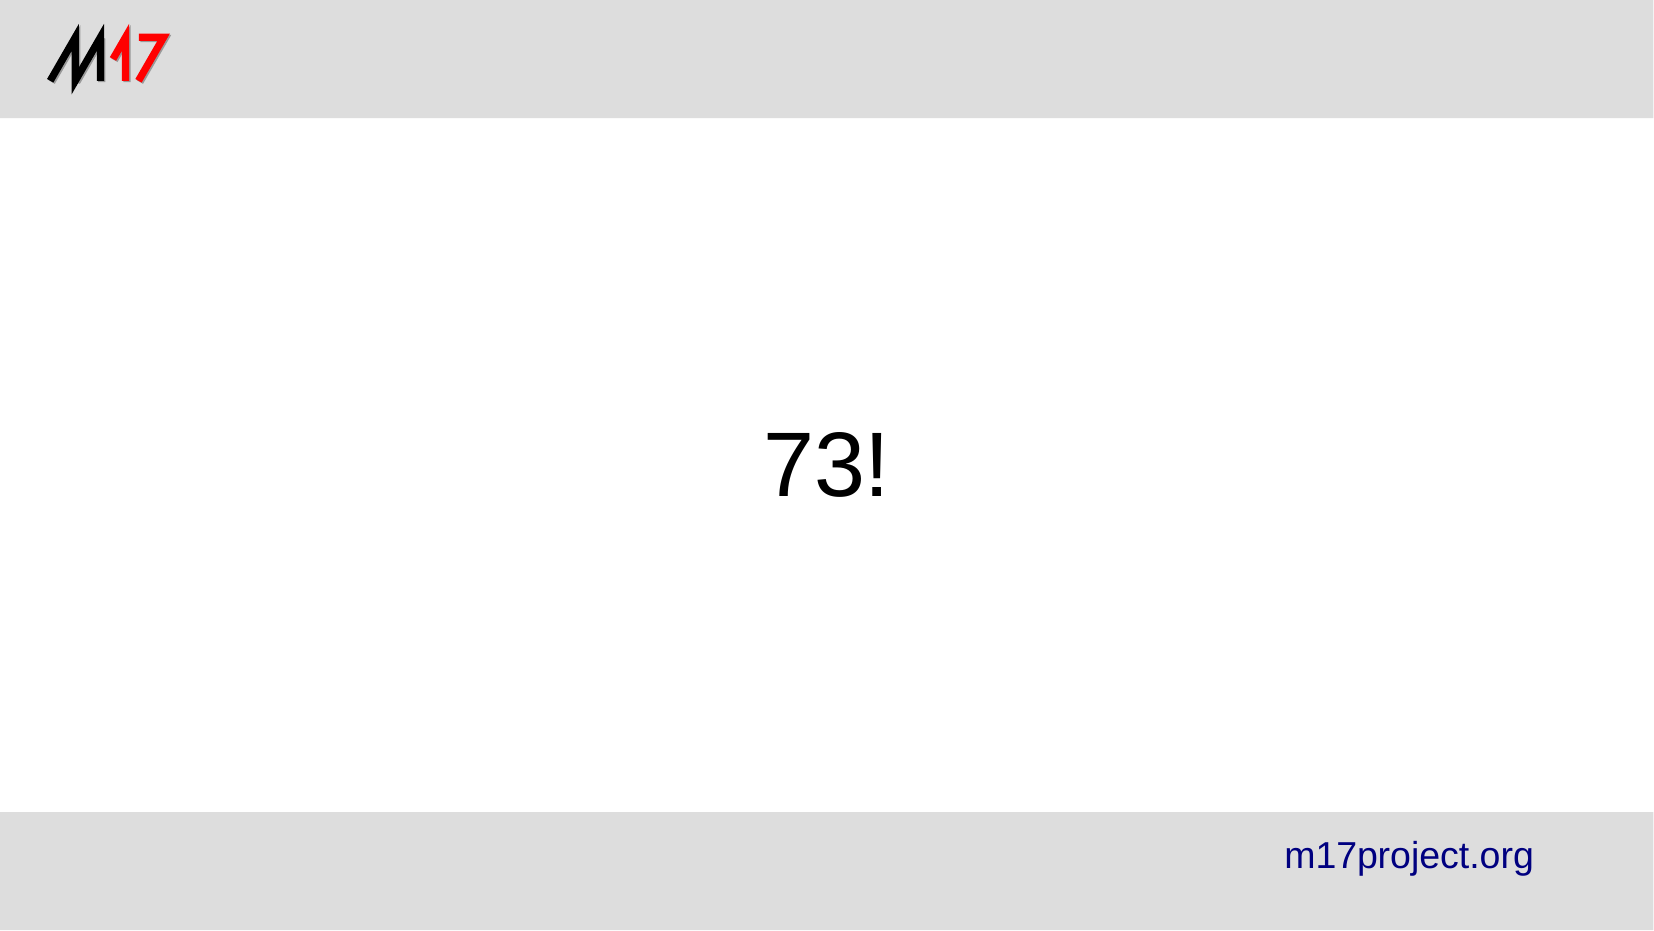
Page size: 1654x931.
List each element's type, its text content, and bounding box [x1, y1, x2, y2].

text_box [0, 812, 1654, 931]
title 73! [82, 387, 1571, 543]
text_box m17project.org [1269, 826, 1654, 897]
text_box [0, 0, 1654, 119]
picture [39, 16, 178, 102]
